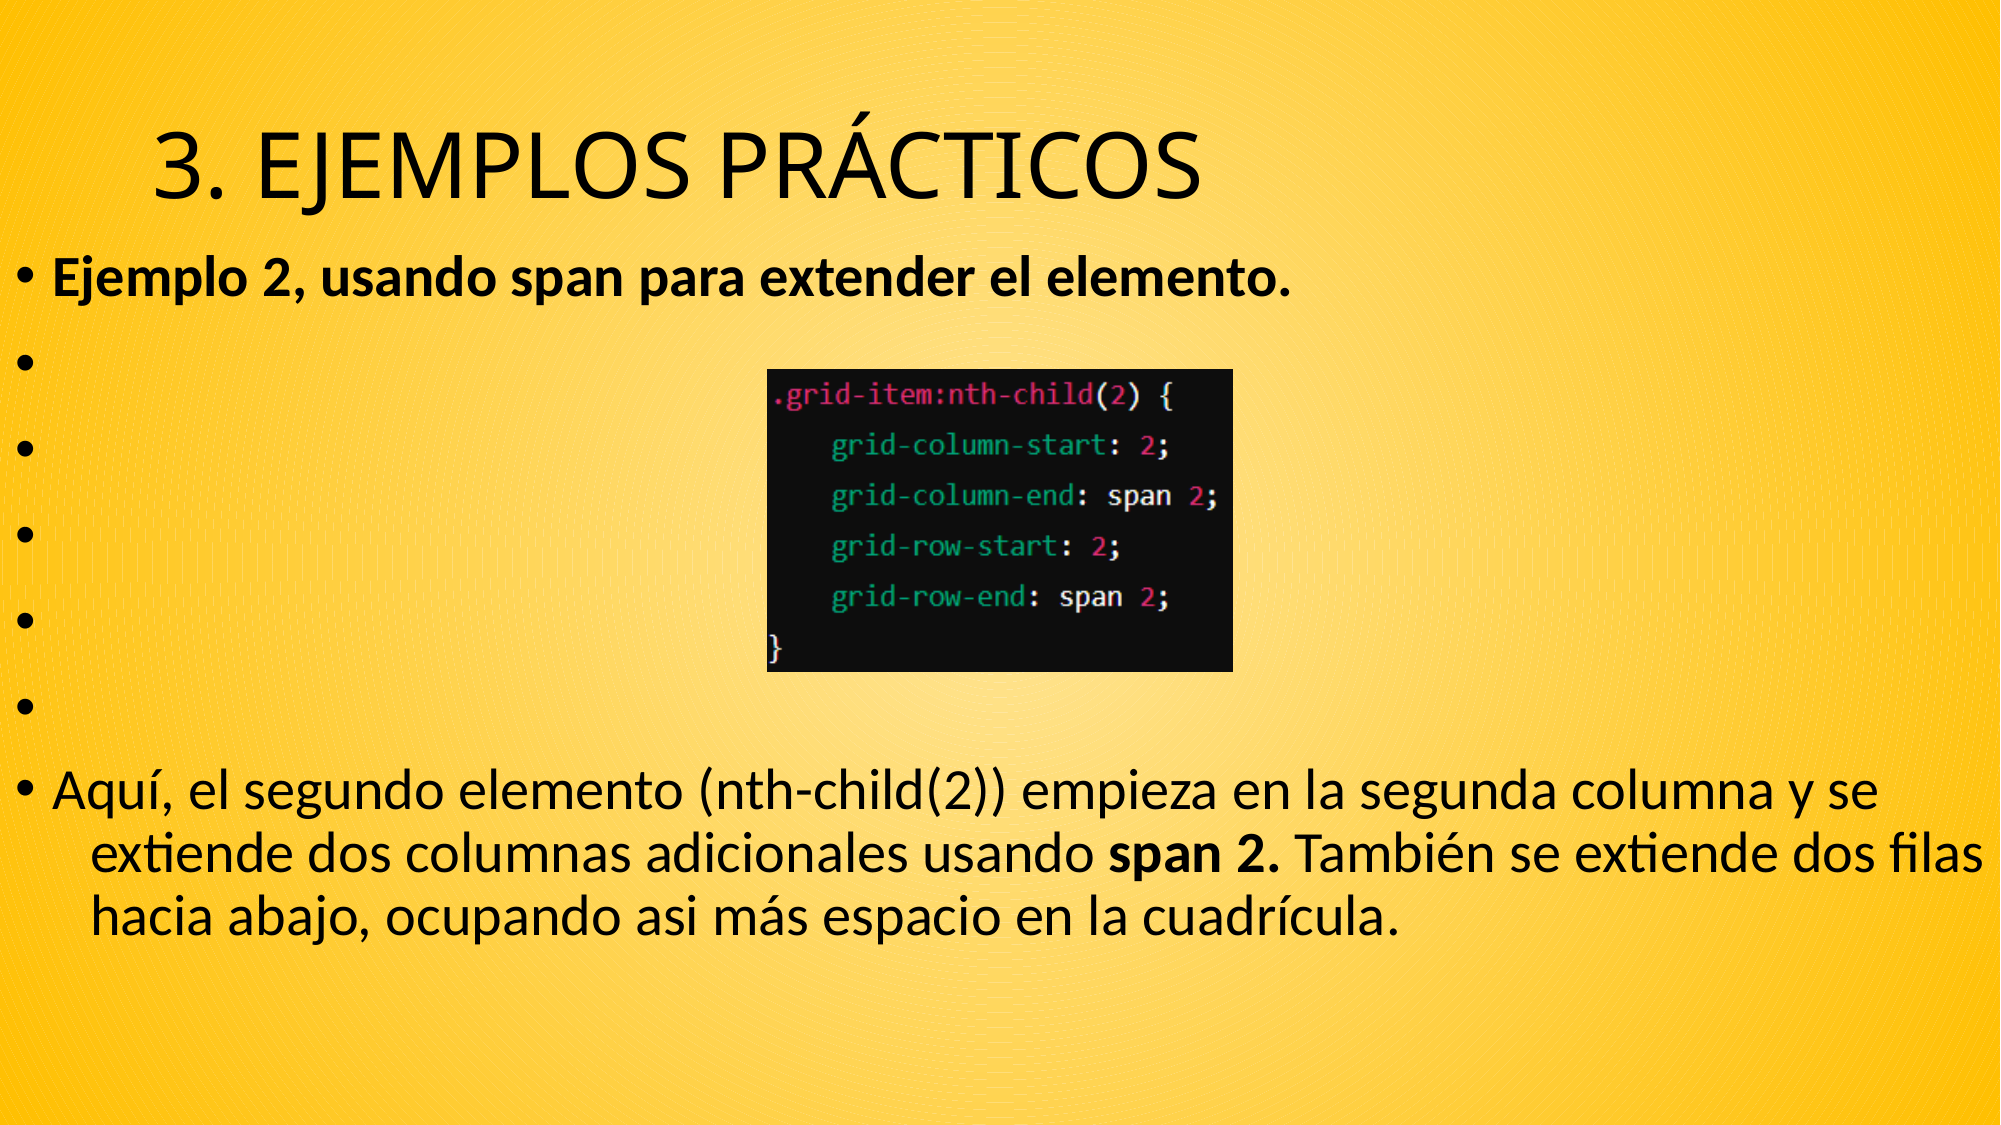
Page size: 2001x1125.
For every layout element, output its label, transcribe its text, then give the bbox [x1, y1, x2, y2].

list Ejemplo 2, usando span para extender el elemento. Aquí, el segundo elemento (nth-child(2)) empieza en la segunda columna y se extiende dos columnas adicionales usando span 2. También se extiende dos filas hacia abajo, ocupando asi más espacio en la cuadrícula. [0, 238, 2000, 1125]
title 3. EJEMPLOS PRÁCTICOS [137, 59, 1863, 238]
picture [767, 369, 1233, 673]
